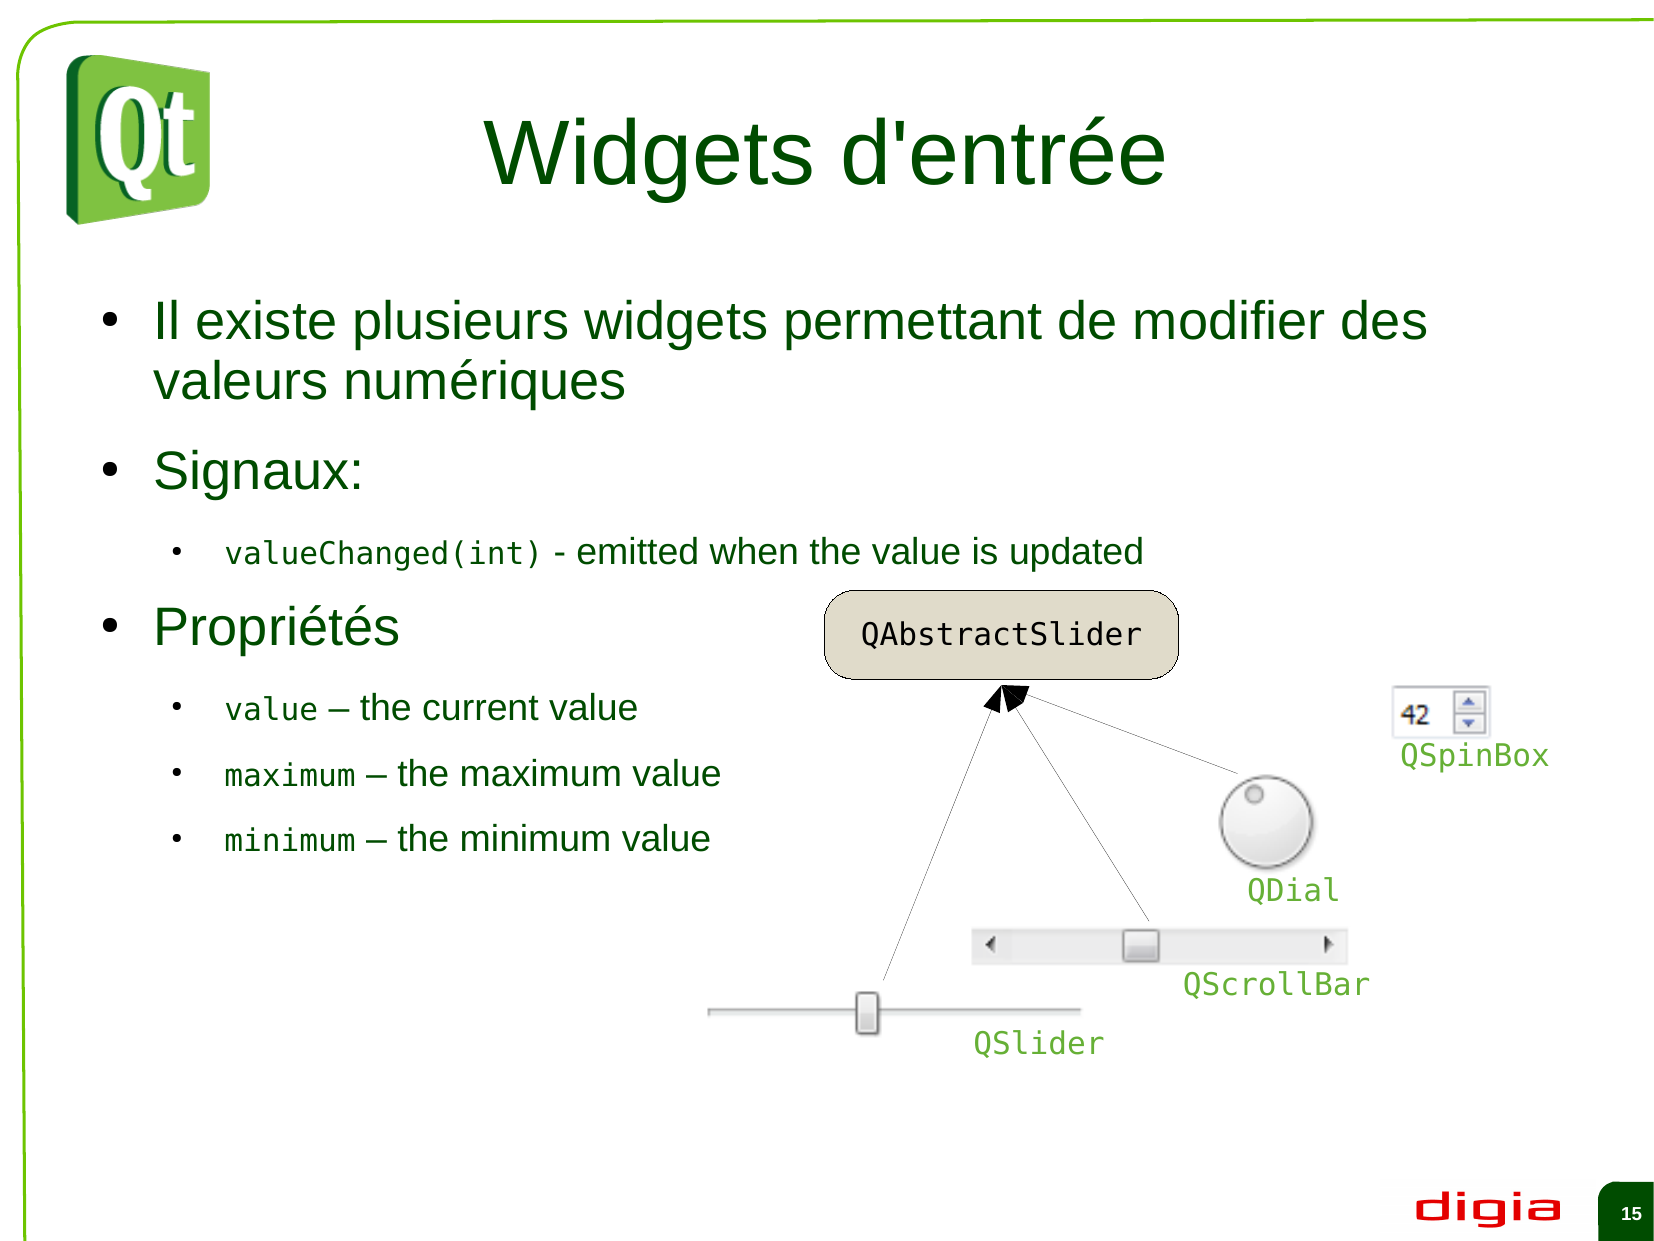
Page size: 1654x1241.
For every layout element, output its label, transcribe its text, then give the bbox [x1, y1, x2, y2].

picture [1390, 684, 1494, 730]
text_box QDial [1232, 865, 1356, 917]
text_box QSlider [958, 1017, 1120, 1069]
title Widgets d'entrée [82, 56, 1571, 250]
picture [970, 925, 1351, 968]
picture [1217, 773, 1321, 877]
picture [66, 55, 210, 225]
text_box QSpinBox [1385, 730, 1565, 782]
text_box QScrollBar [1168, 958, 1386, 1010]
text_box QAbstractSlider [824, 590, 1179, 680]
picture [1380, 1179, 1596, 1241]
picture [706, 990, 1086, 1040]
list Il existe plusieurs widgets permettant de modifier des valeurs numériques Signaux: valueChanged(int) - emitted when the value is updated Propriétés value – the current value maximum – the maximum value minimum – the minimum value [82, 290, 1571, 1094]
